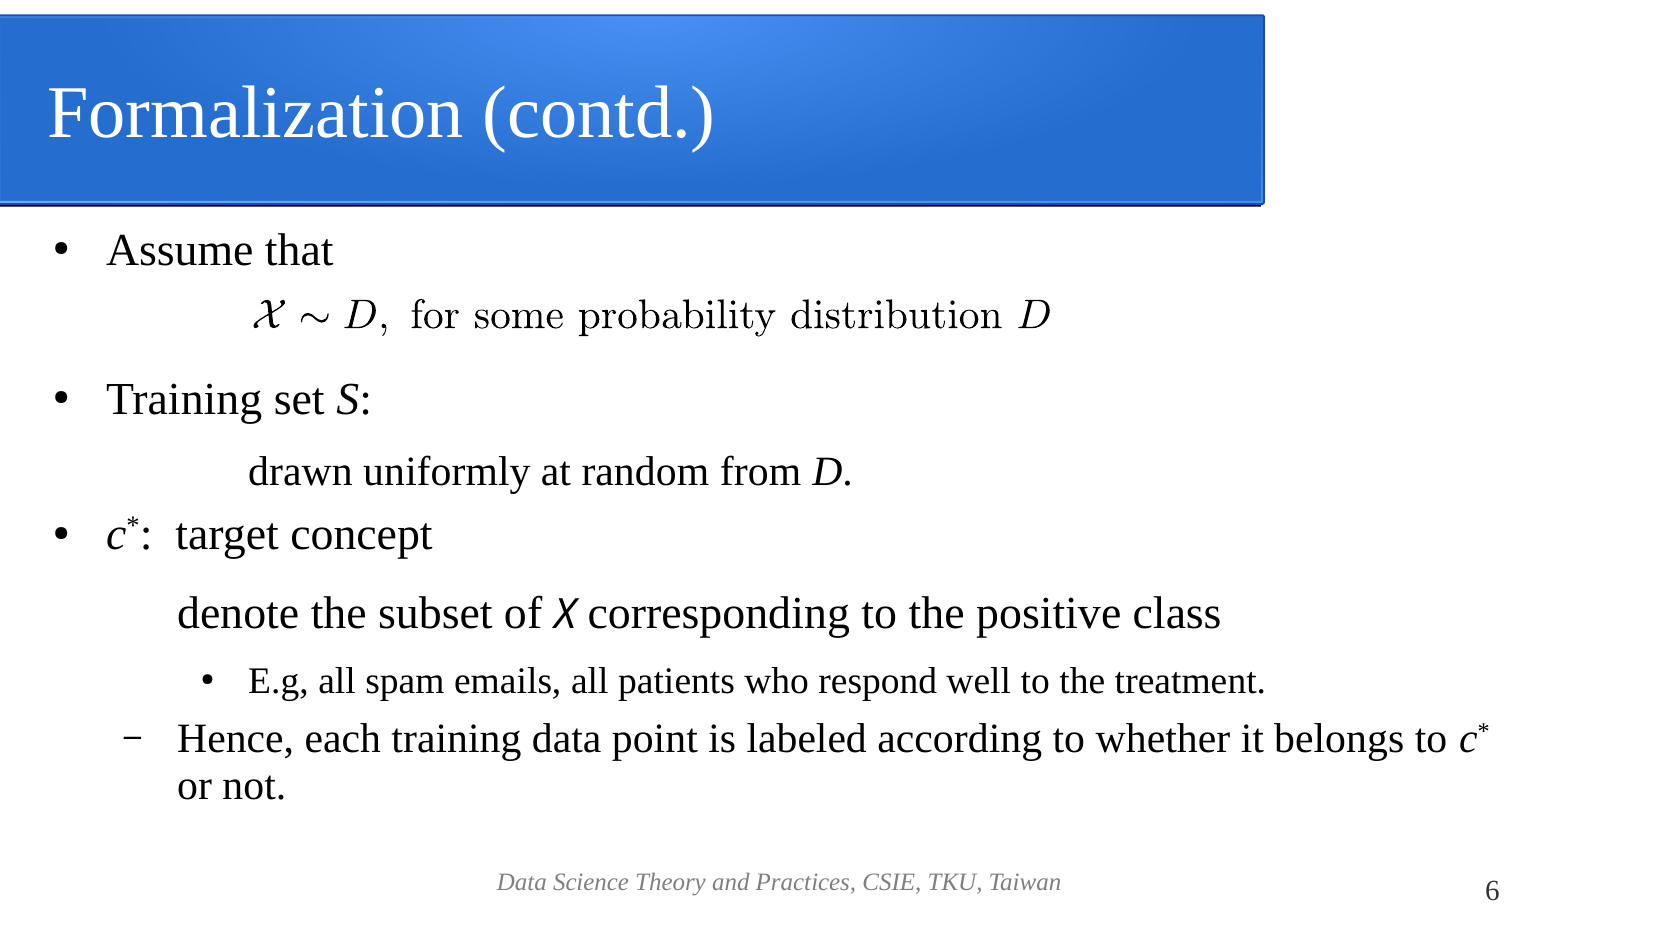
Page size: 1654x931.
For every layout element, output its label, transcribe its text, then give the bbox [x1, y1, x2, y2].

list Assume that Training set S: drawn uniformly at random from D. c*: target concept denote the subset of X corresponding to the positive class E.g, all spam emails, all patients who respond well to the treatment. Hence, each training data point is labeled according to whether it belongs to c* or not. [35, 224, 1524, 815]
picture [251, 298, 1050, 337]
title Formalization (contd.) [47, 35, 1199, 189]
